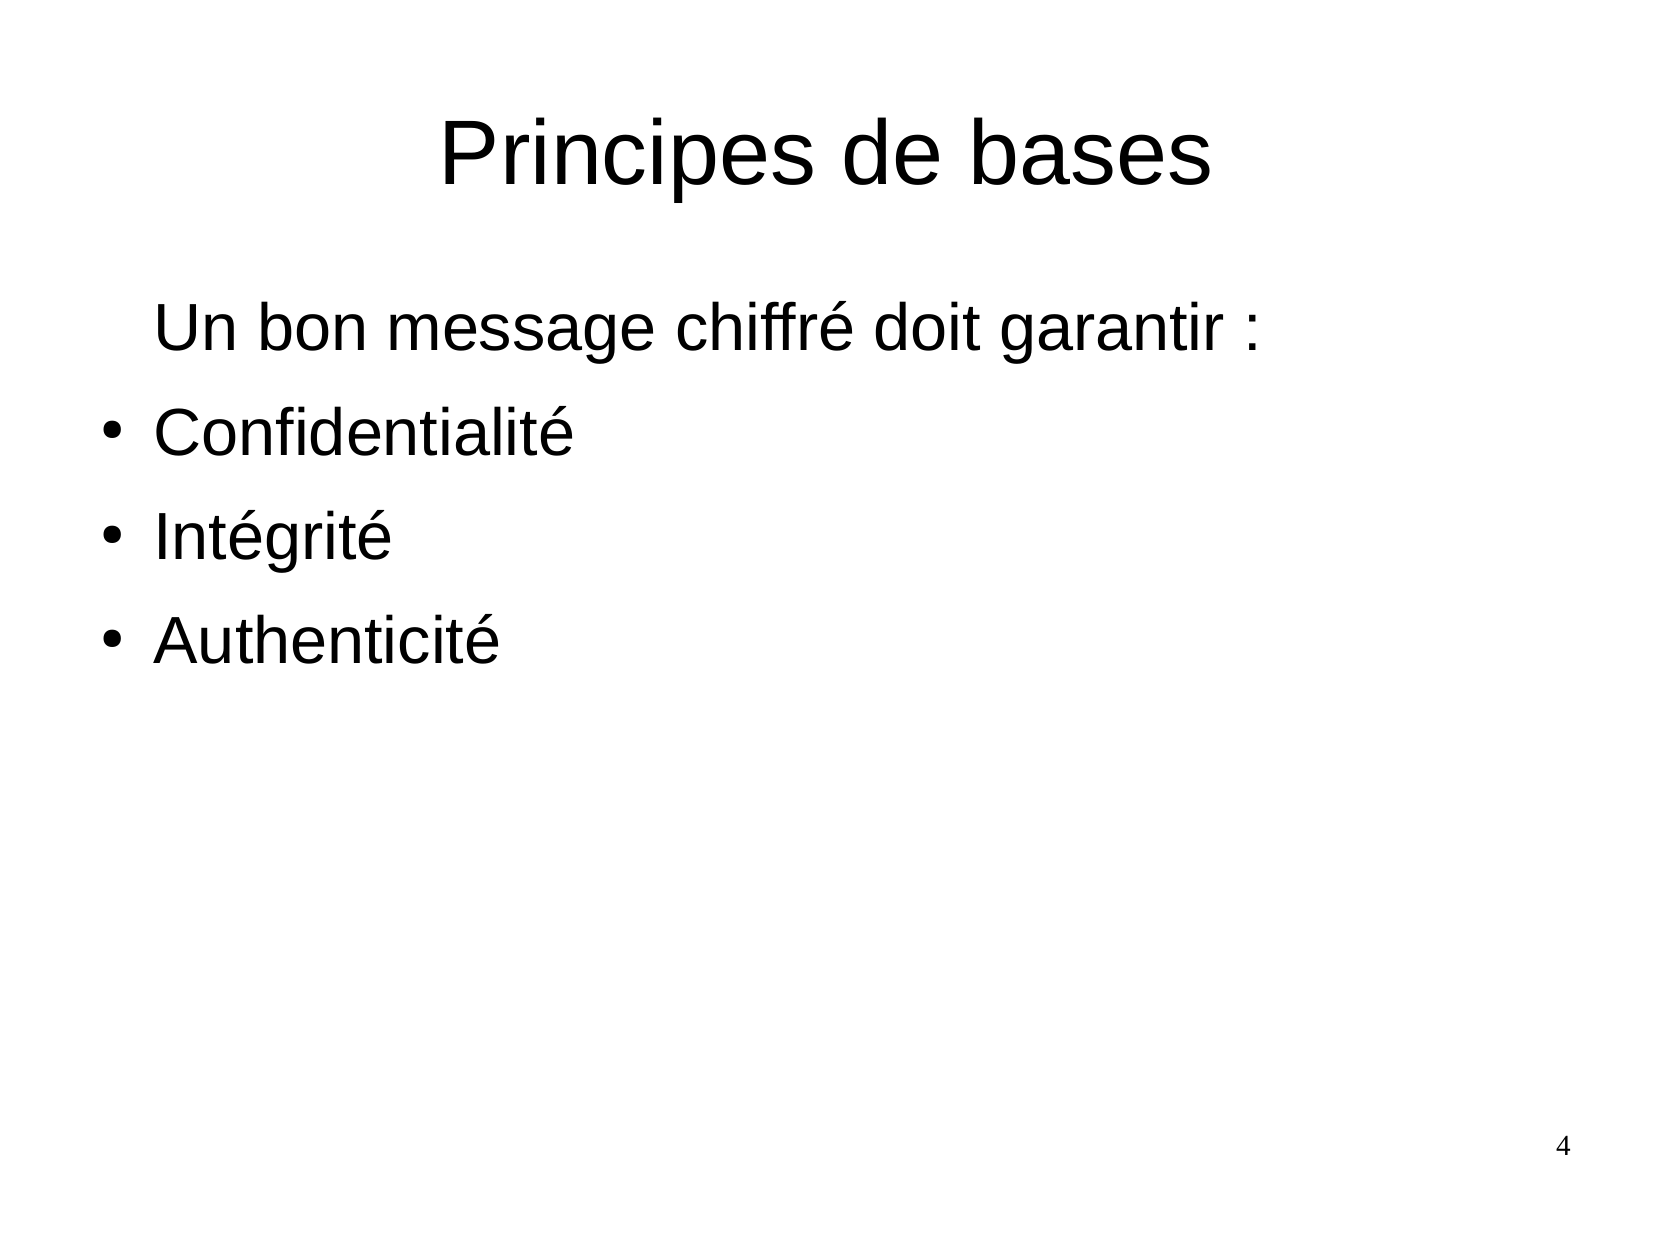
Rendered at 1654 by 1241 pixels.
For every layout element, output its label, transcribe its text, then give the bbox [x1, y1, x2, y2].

title Principes de bases [82, 49, 1571, 257]
list Un bon message chiffré doit garantir : Confidentialité Intégrité Authenticité [82, 290, 1571, 1010]
